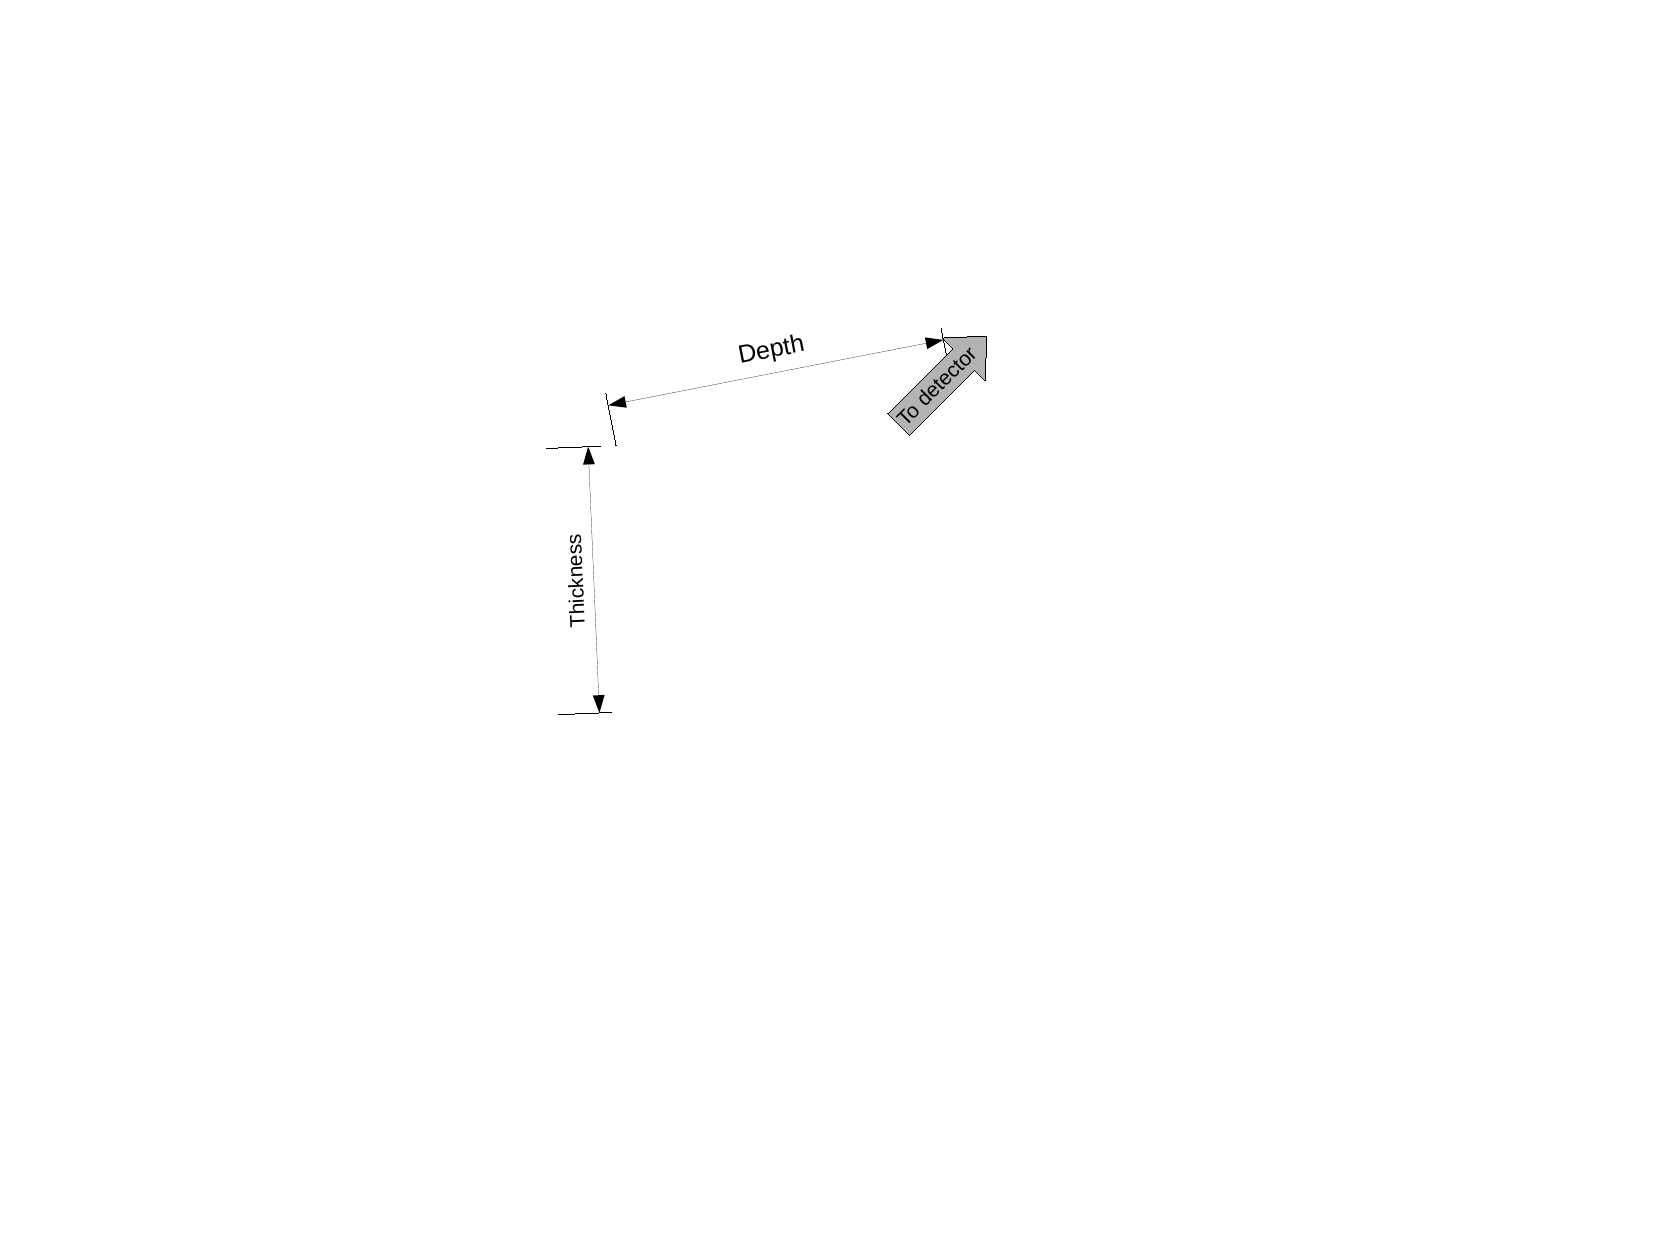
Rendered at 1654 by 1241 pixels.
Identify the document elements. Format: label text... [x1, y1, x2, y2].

text_box To detector [887, 336, 987, 436]
picture [483, 279, 1084, 837]
